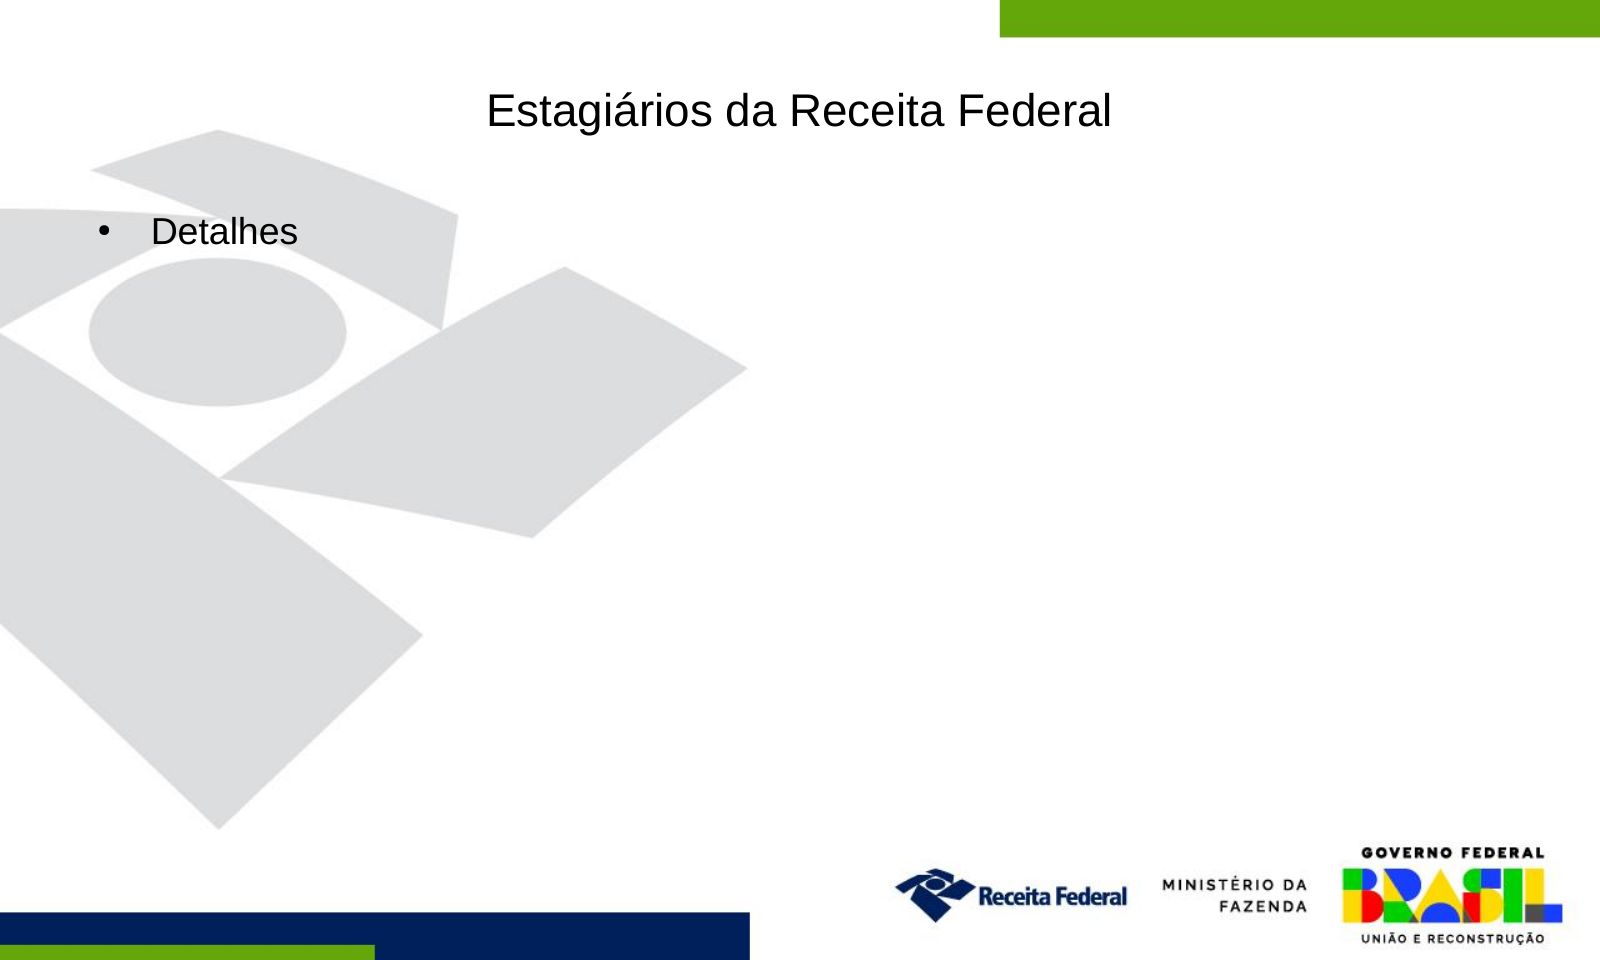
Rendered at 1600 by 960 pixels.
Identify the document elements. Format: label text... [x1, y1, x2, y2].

picture [0, 0, 1600, 960]
title Estagiários da Receita Federal [79, 35, 1520, 187]
list Detalhes [79, 210, 1520, 734]
